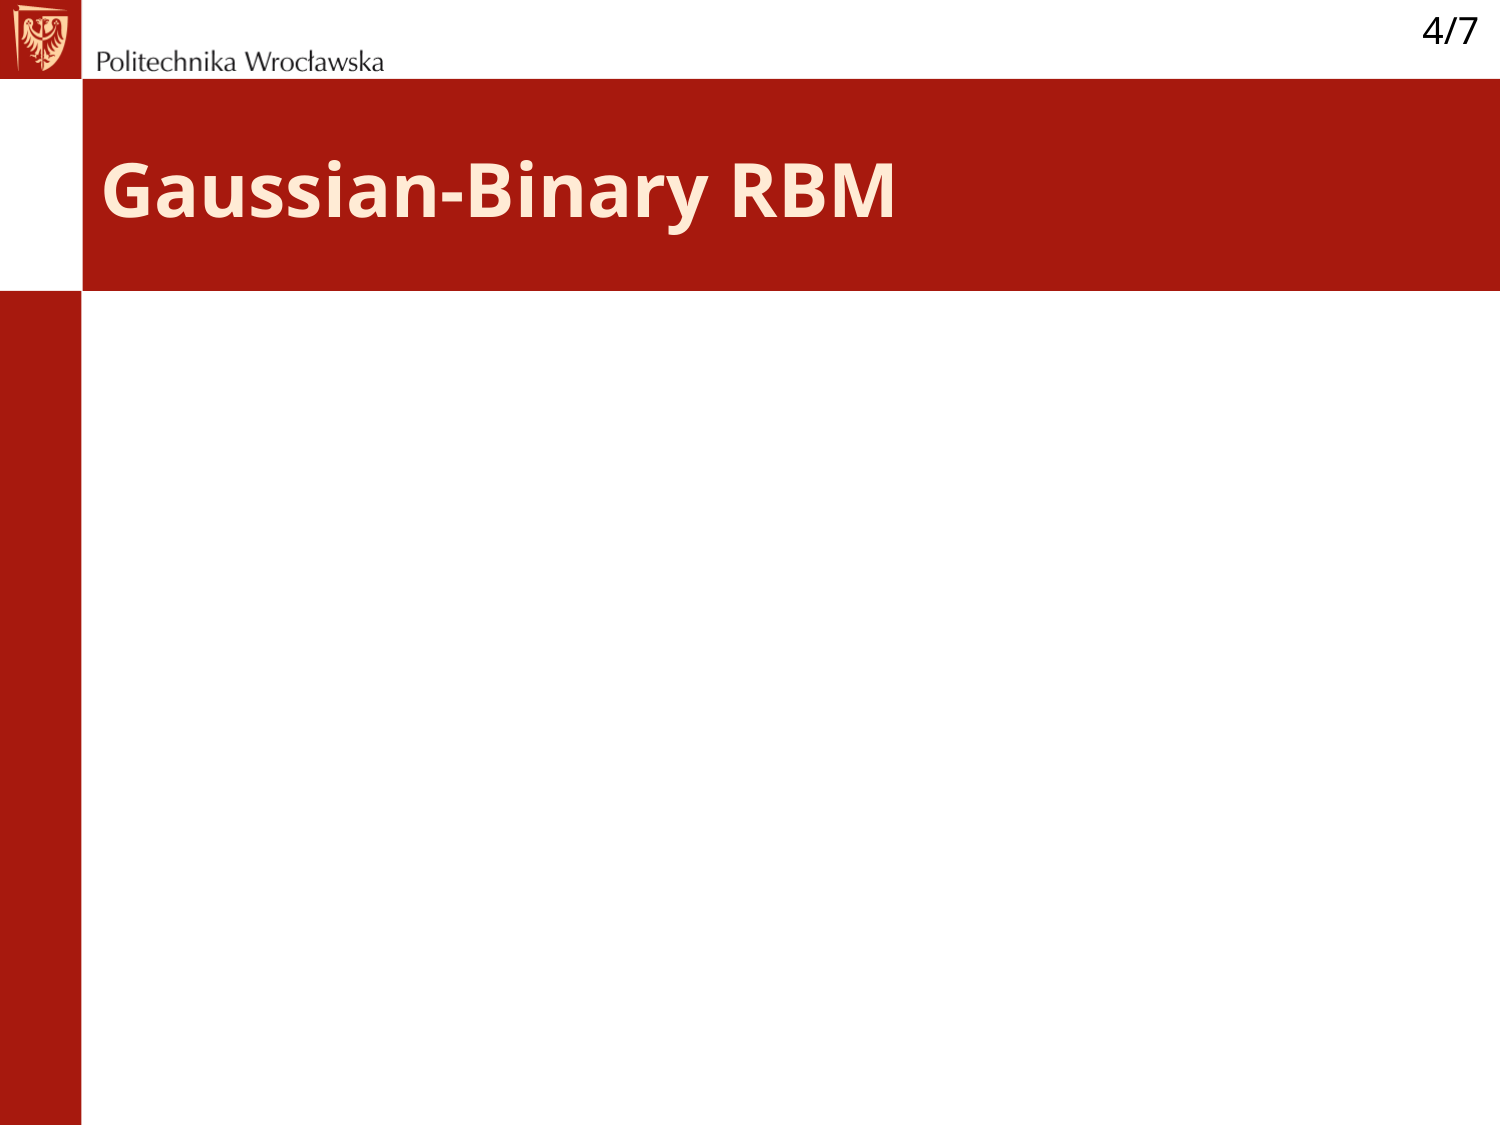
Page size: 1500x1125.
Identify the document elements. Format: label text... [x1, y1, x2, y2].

picture [0, 0, 384, 79]
title Gaussian-Binary RBM [100, 103, 1483, 274]
